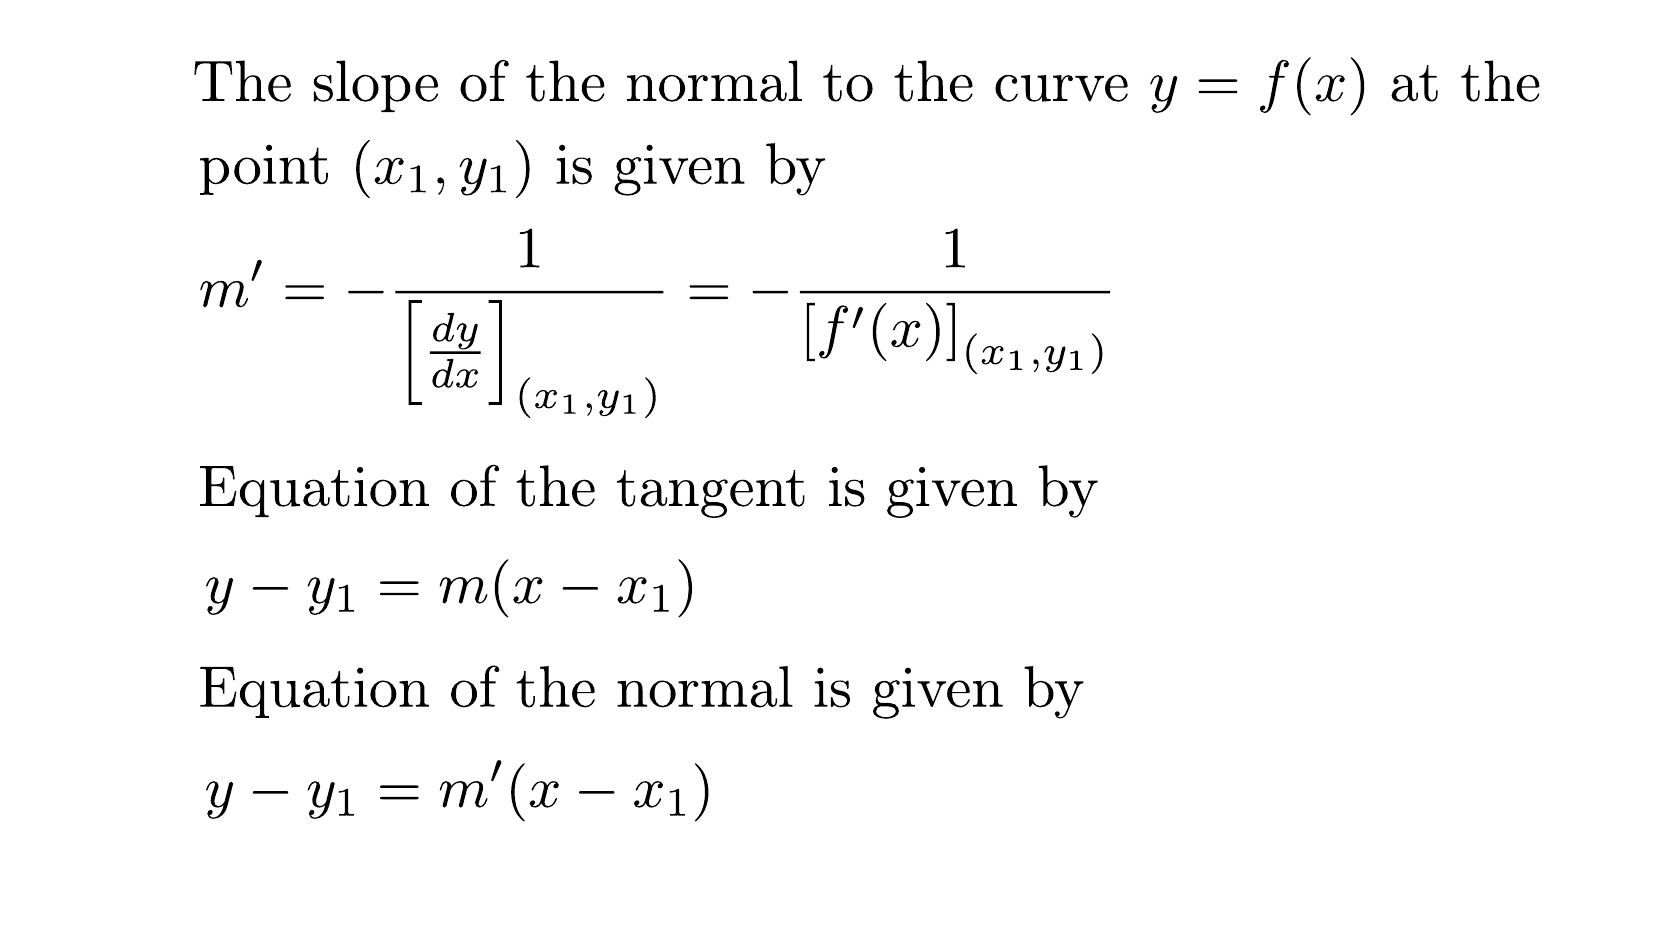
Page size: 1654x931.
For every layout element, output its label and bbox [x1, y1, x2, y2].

text_box [200, 228, 1111, 419]
title [82, 37, 1571, 875]
text_box [194, 57, 1540, 116]
text_box [200, 139, 826, 199]
text_box [206, 559, 693, 618]
text_box [200, 665, 1084, 719]
text_box [200, 464, 1098, 518]
text_box [206, 760, 709, 822]
